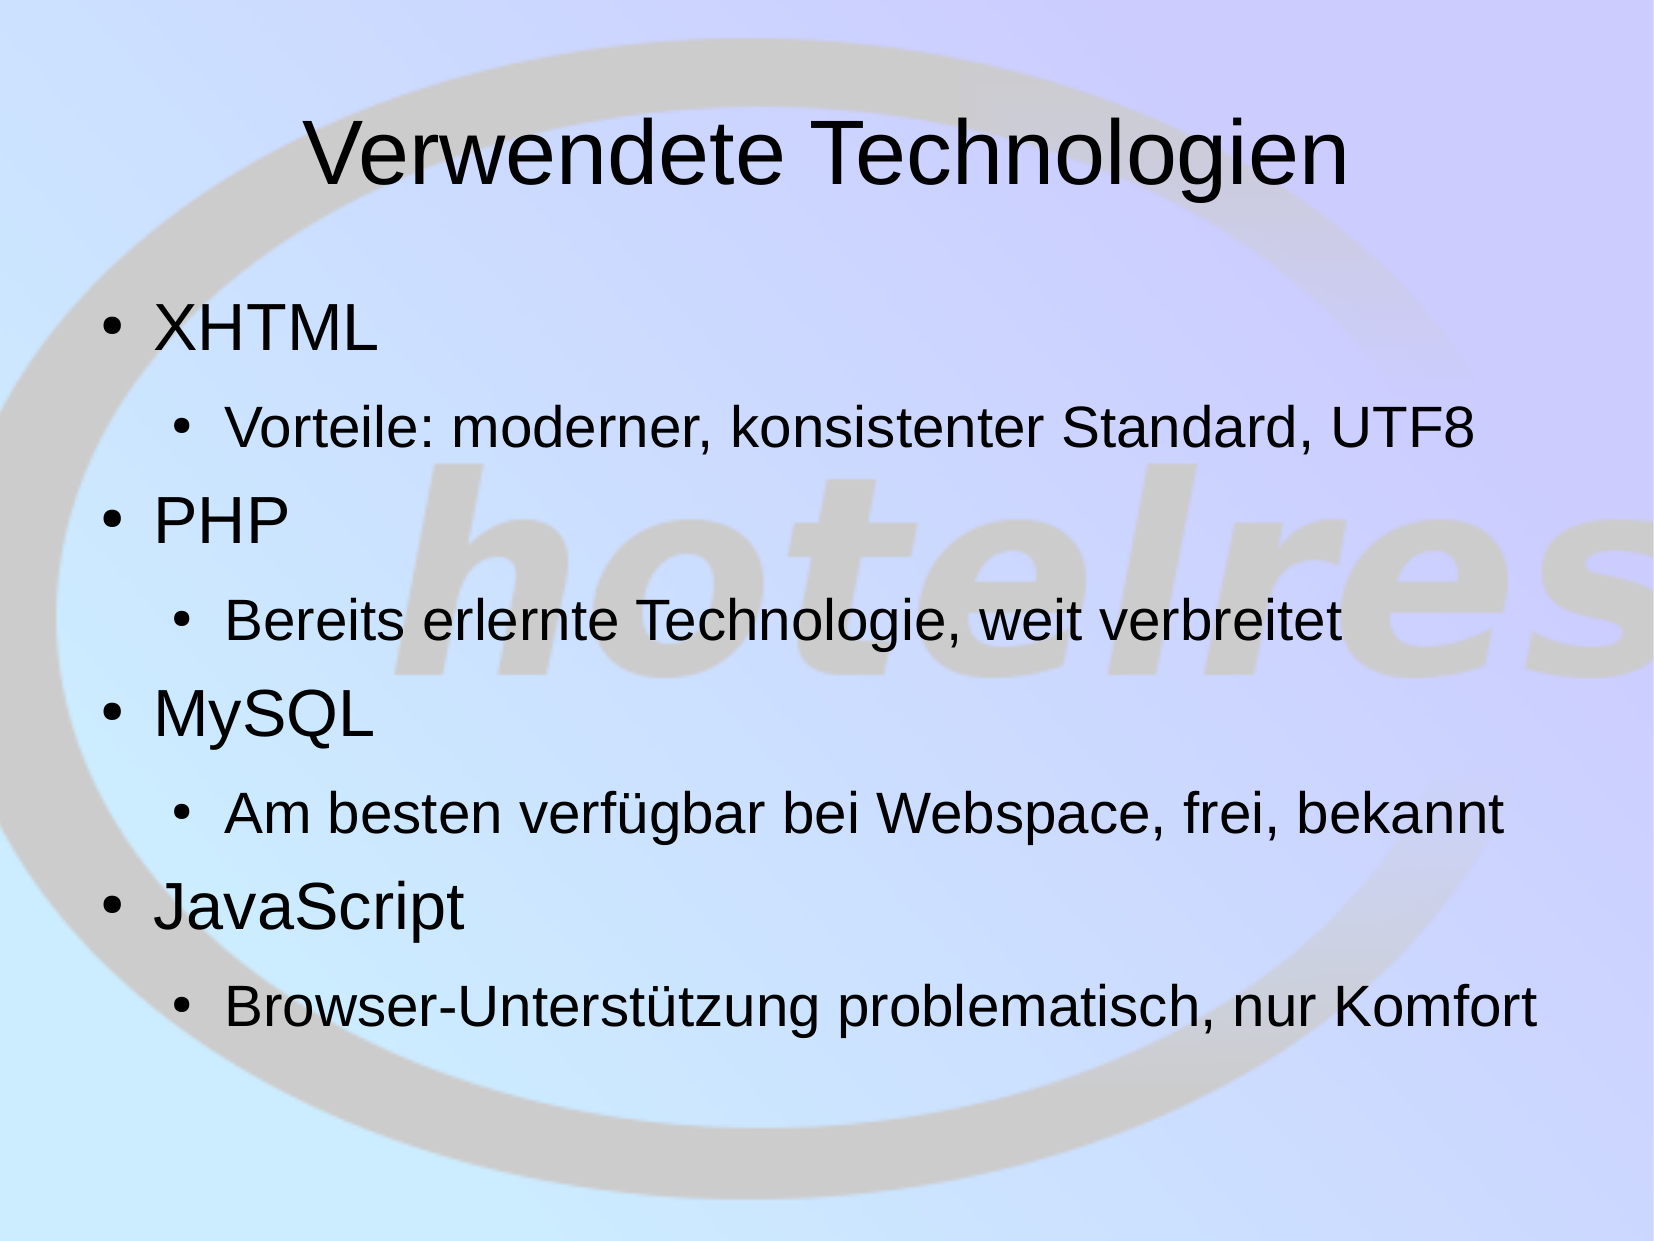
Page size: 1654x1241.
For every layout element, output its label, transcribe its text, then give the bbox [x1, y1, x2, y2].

list XHTML Vorteile: moderner, konsistenter Standard, UTF8 PHP Bereits erlernte Technologie, weit verbreitet MySQL Am besten verfügbar bei Webspace, frei, bekannt JavaScript Browser-Unterstützung problematisch, nur Komfort [82, 290, 1571, 1109]
picture [0, 0, 1654, 1241]
title Verwendete Technologien [82, 49, 1571, 257]
